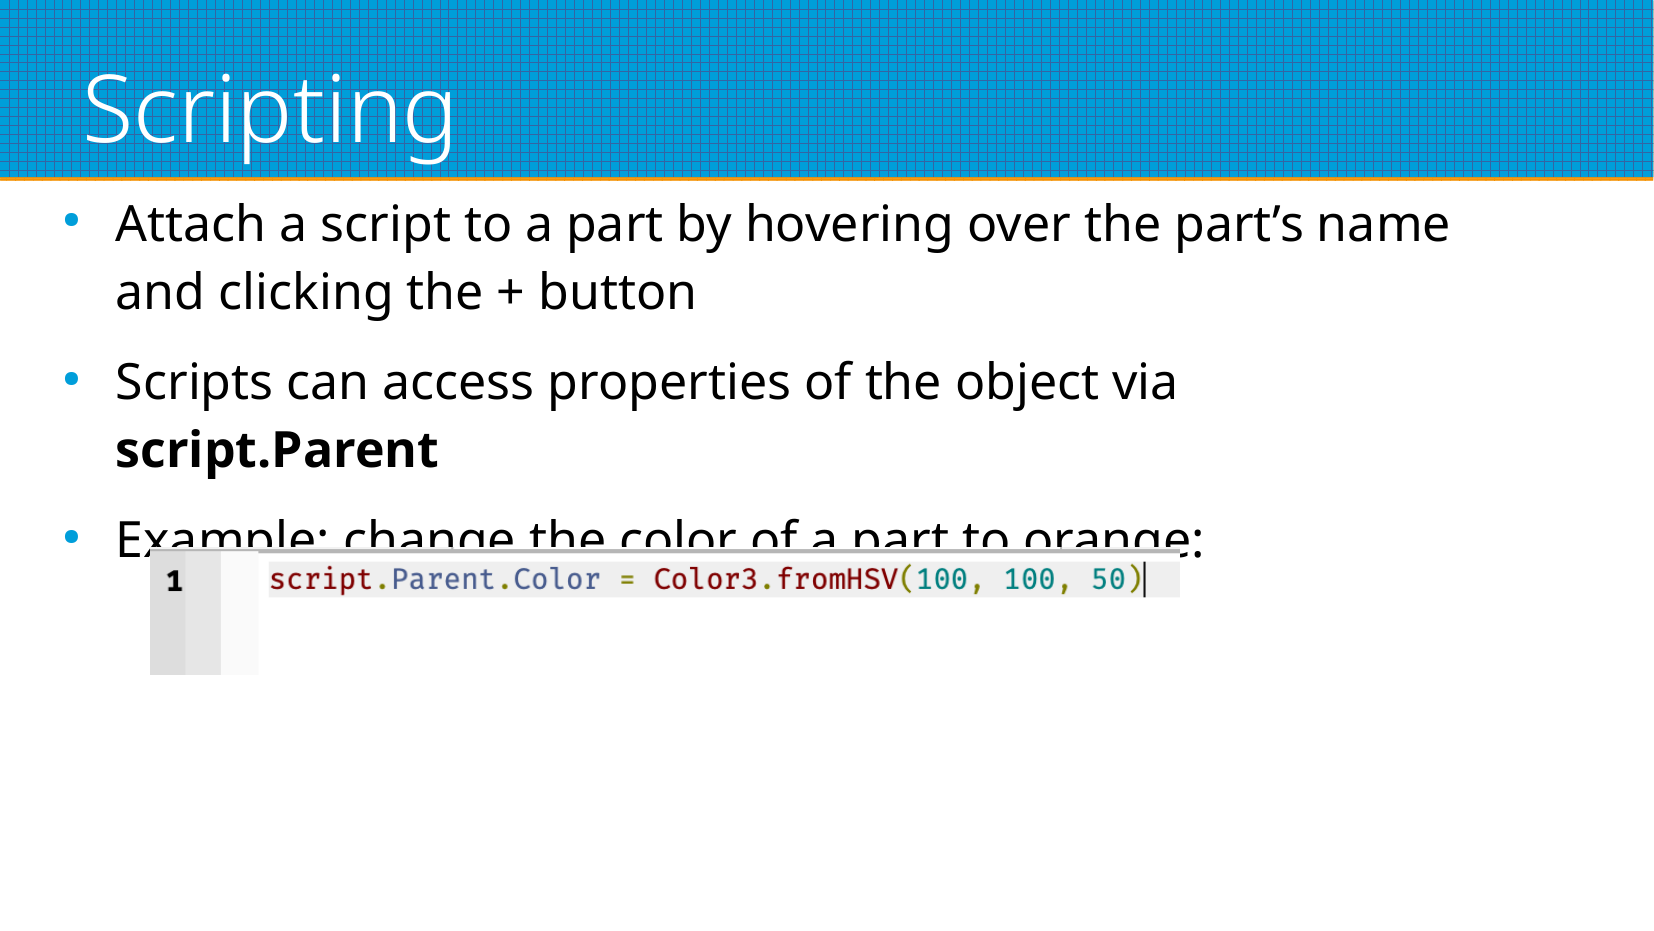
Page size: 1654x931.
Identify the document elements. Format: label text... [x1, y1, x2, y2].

title Scripting [82, 14, 1571, 171]
picture [150, 547, 1180, 676]
list Attach a script to a part by hovering over the part’s name and clicking the + button Scripts can access properties of the object via script.Parent Example: change the color of a part to orange: [45, 187, 1501, 762]
